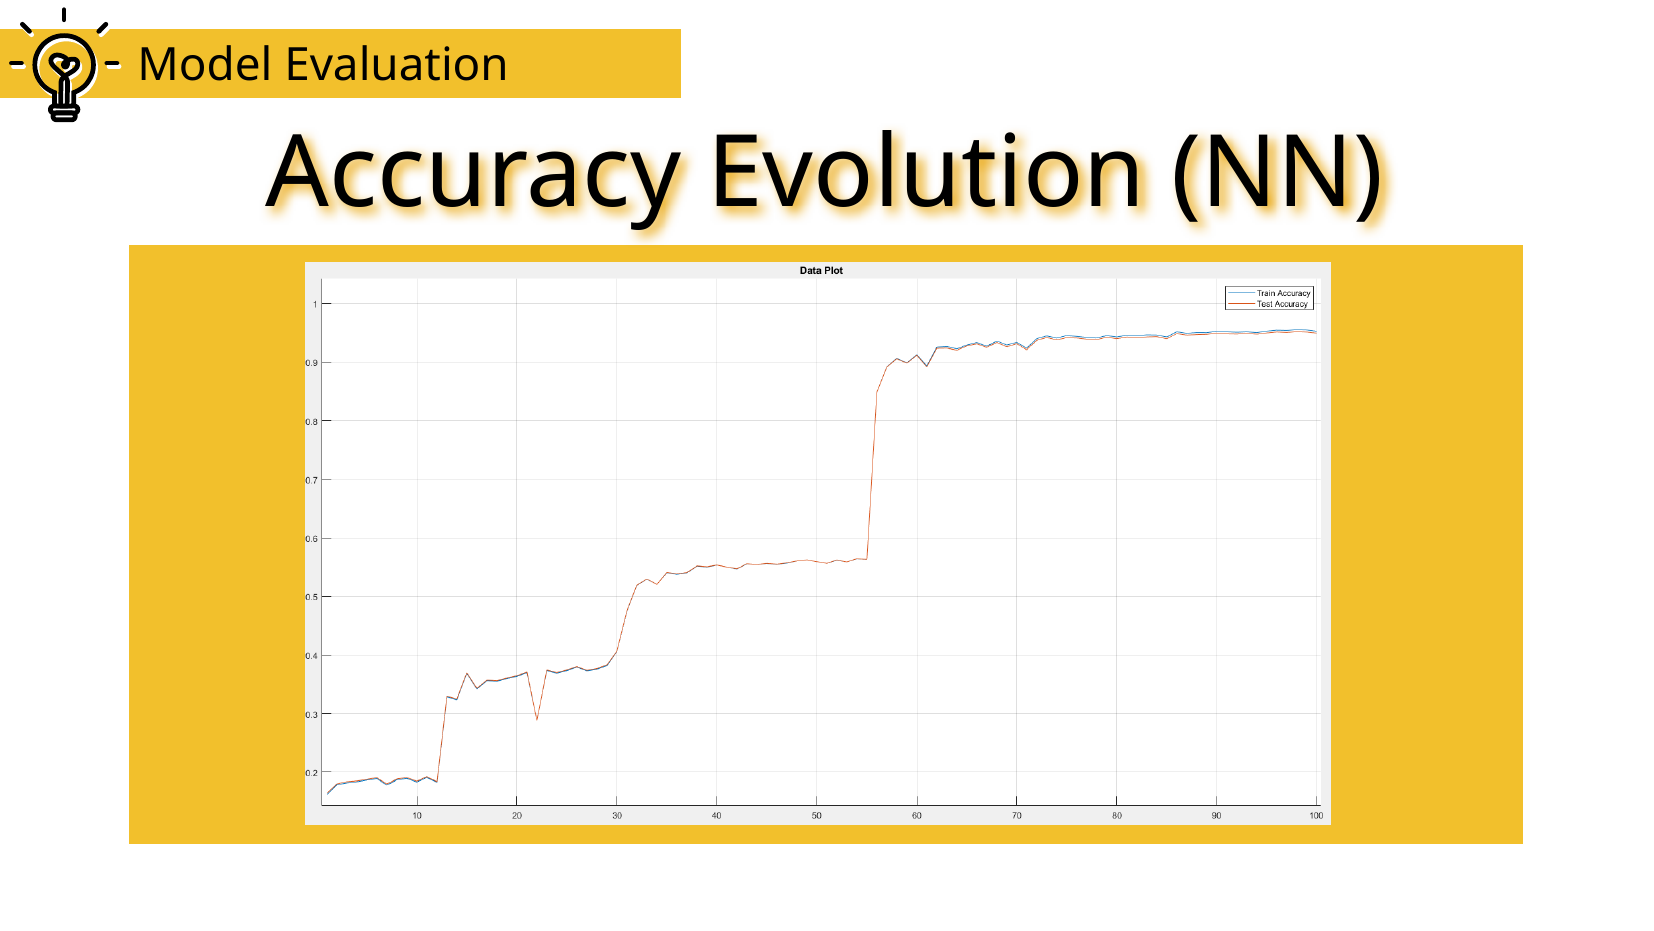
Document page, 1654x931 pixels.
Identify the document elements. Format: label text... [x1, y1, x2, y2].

title Model Evaluation [137, 22, 584, 102]
title Accuracy Evolution (NN) [150, 14, 1501, 322]
picture [305, 262, 1331, 826]
